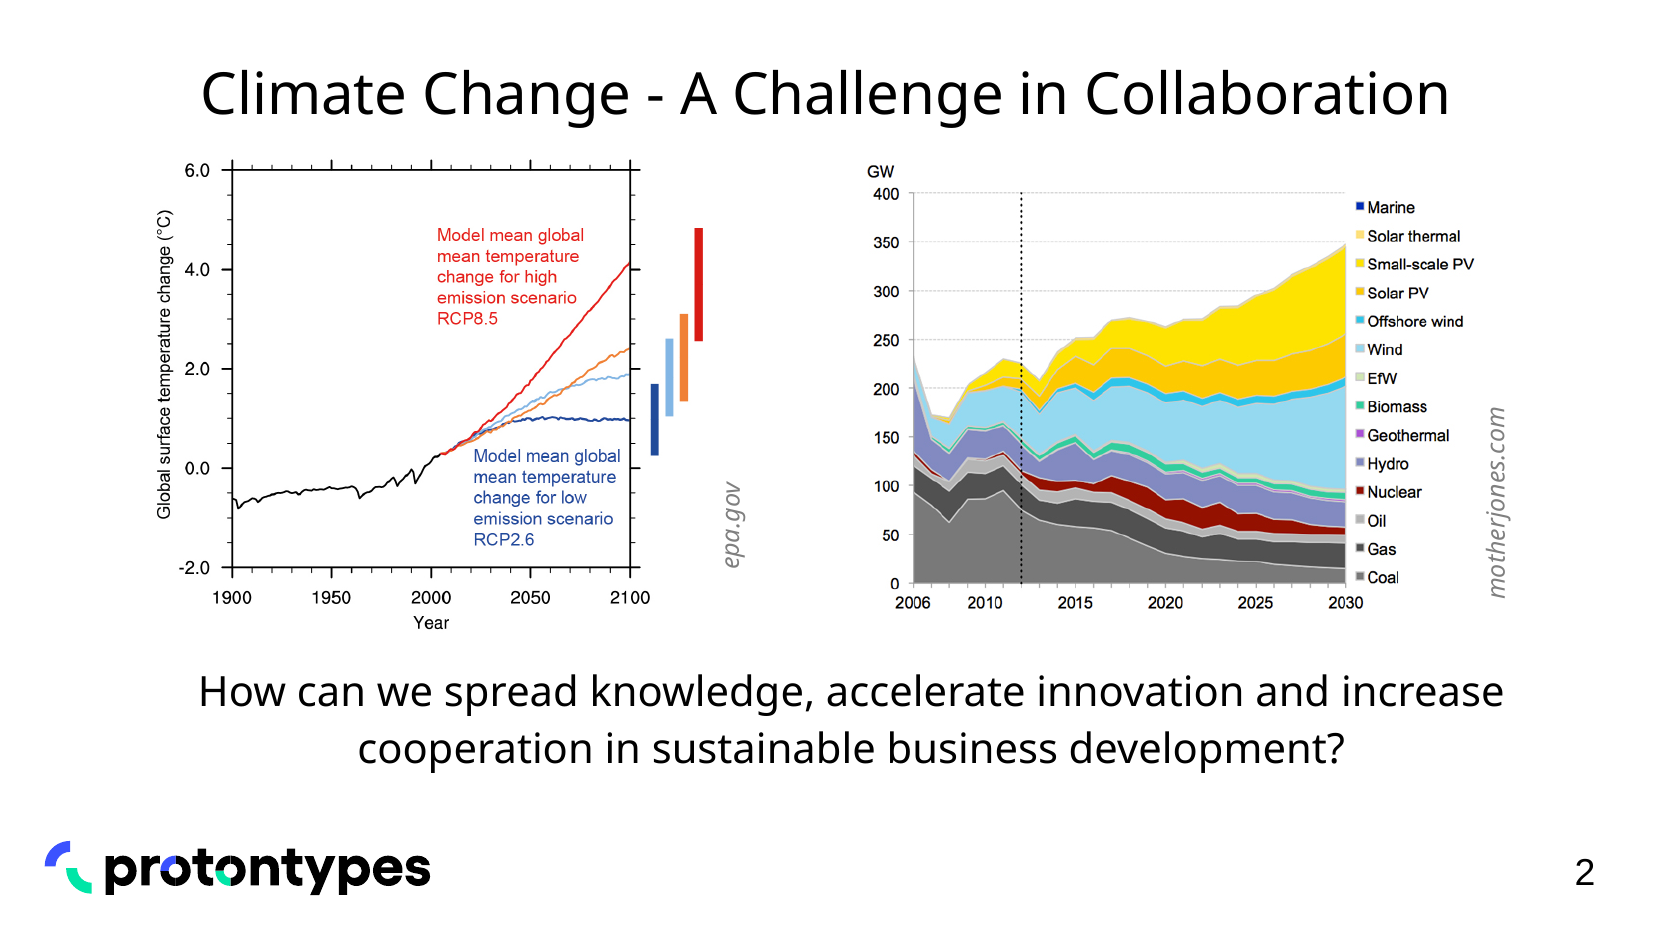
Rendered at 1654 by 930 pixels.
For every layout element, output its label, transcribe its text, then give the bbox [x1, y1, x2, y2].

text_box motherjones.com [1469, 344, 1528, 615]
picture [149, 156, 720, 645]
title Climate Change - A Challenge in Collaboration [82, 36, 1571, 148]
picture [861, 161, 1478, 615]
text_box How can we spread knowledge, accelerate innovation and increase cooperation in sustainable business development? [104, 654, 1598, 784]
text_box epa.gov [704, 314, 765, 585]
